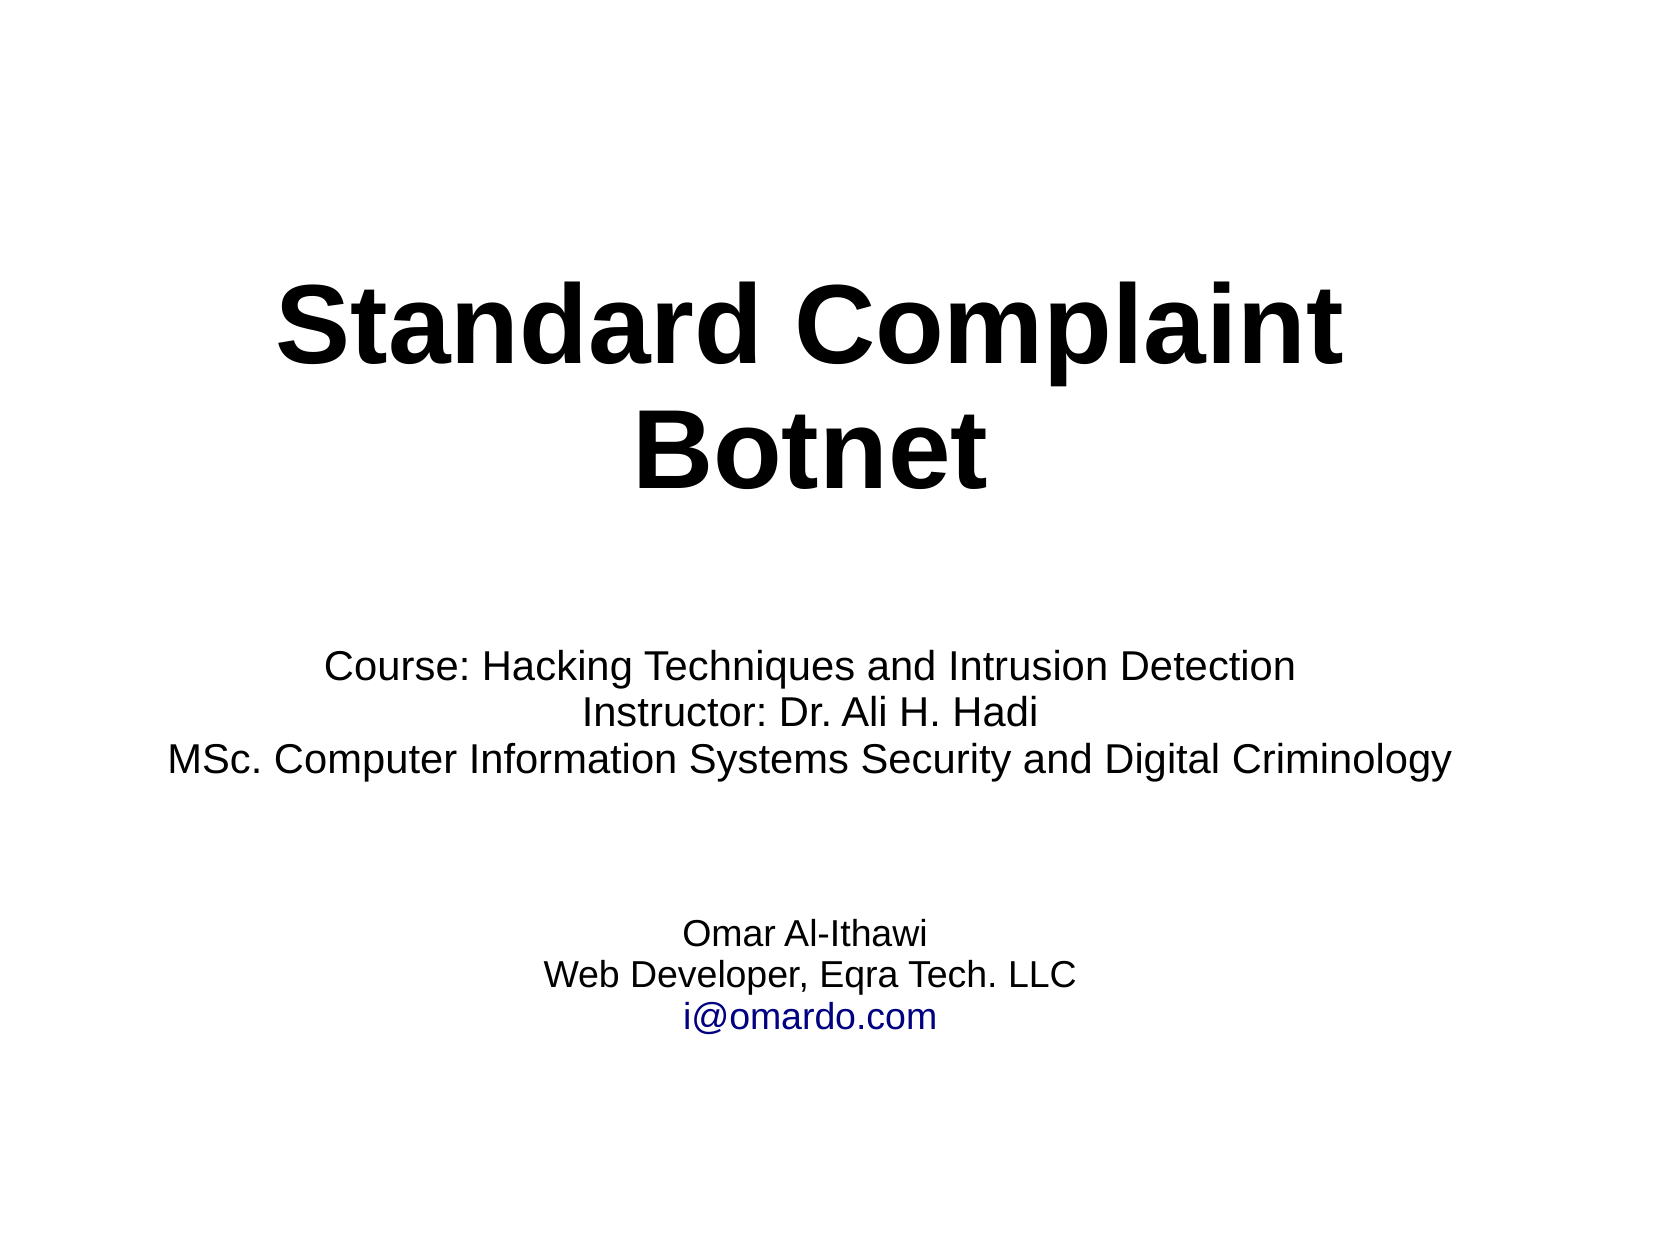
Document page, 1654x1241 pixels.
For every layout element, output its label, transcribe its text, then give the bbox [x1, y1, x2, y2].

subtitle Standard Complaint Botnet Course: Hacking Techniques and Intrusion Detection Instructor: Dr. Ali H. Hadi MSc. Computer Information Systems Security and Digital Criminology Omar Al-Ithawi Web Developer, Eqra Tech. LLC i@omardo.com [82, 261, 1538, 1038]
